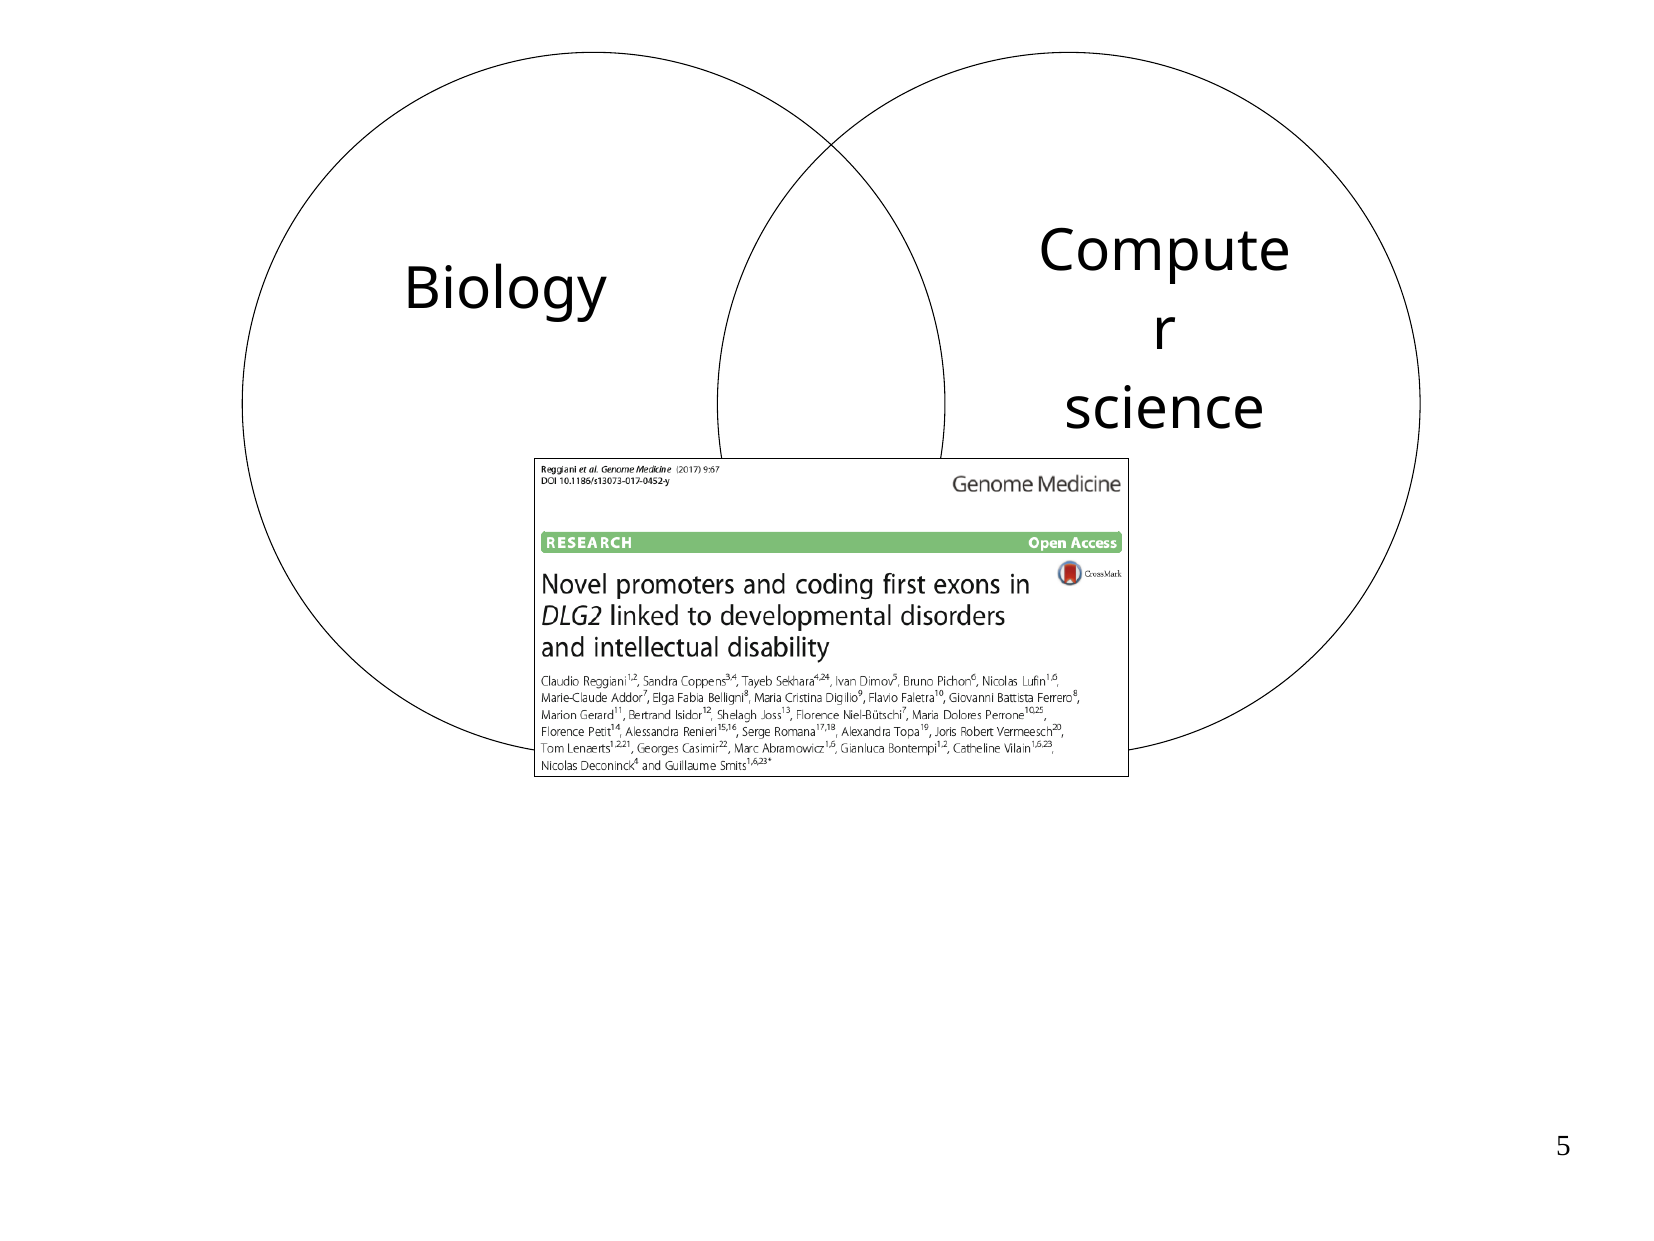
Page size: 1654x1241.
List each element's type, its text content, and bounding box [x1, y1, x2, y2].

text_box Computer science [1024, 200, 1317, 358]
picture [534, 458, 1129, 777]
text_box Biology [388, 238, 632, 337]
